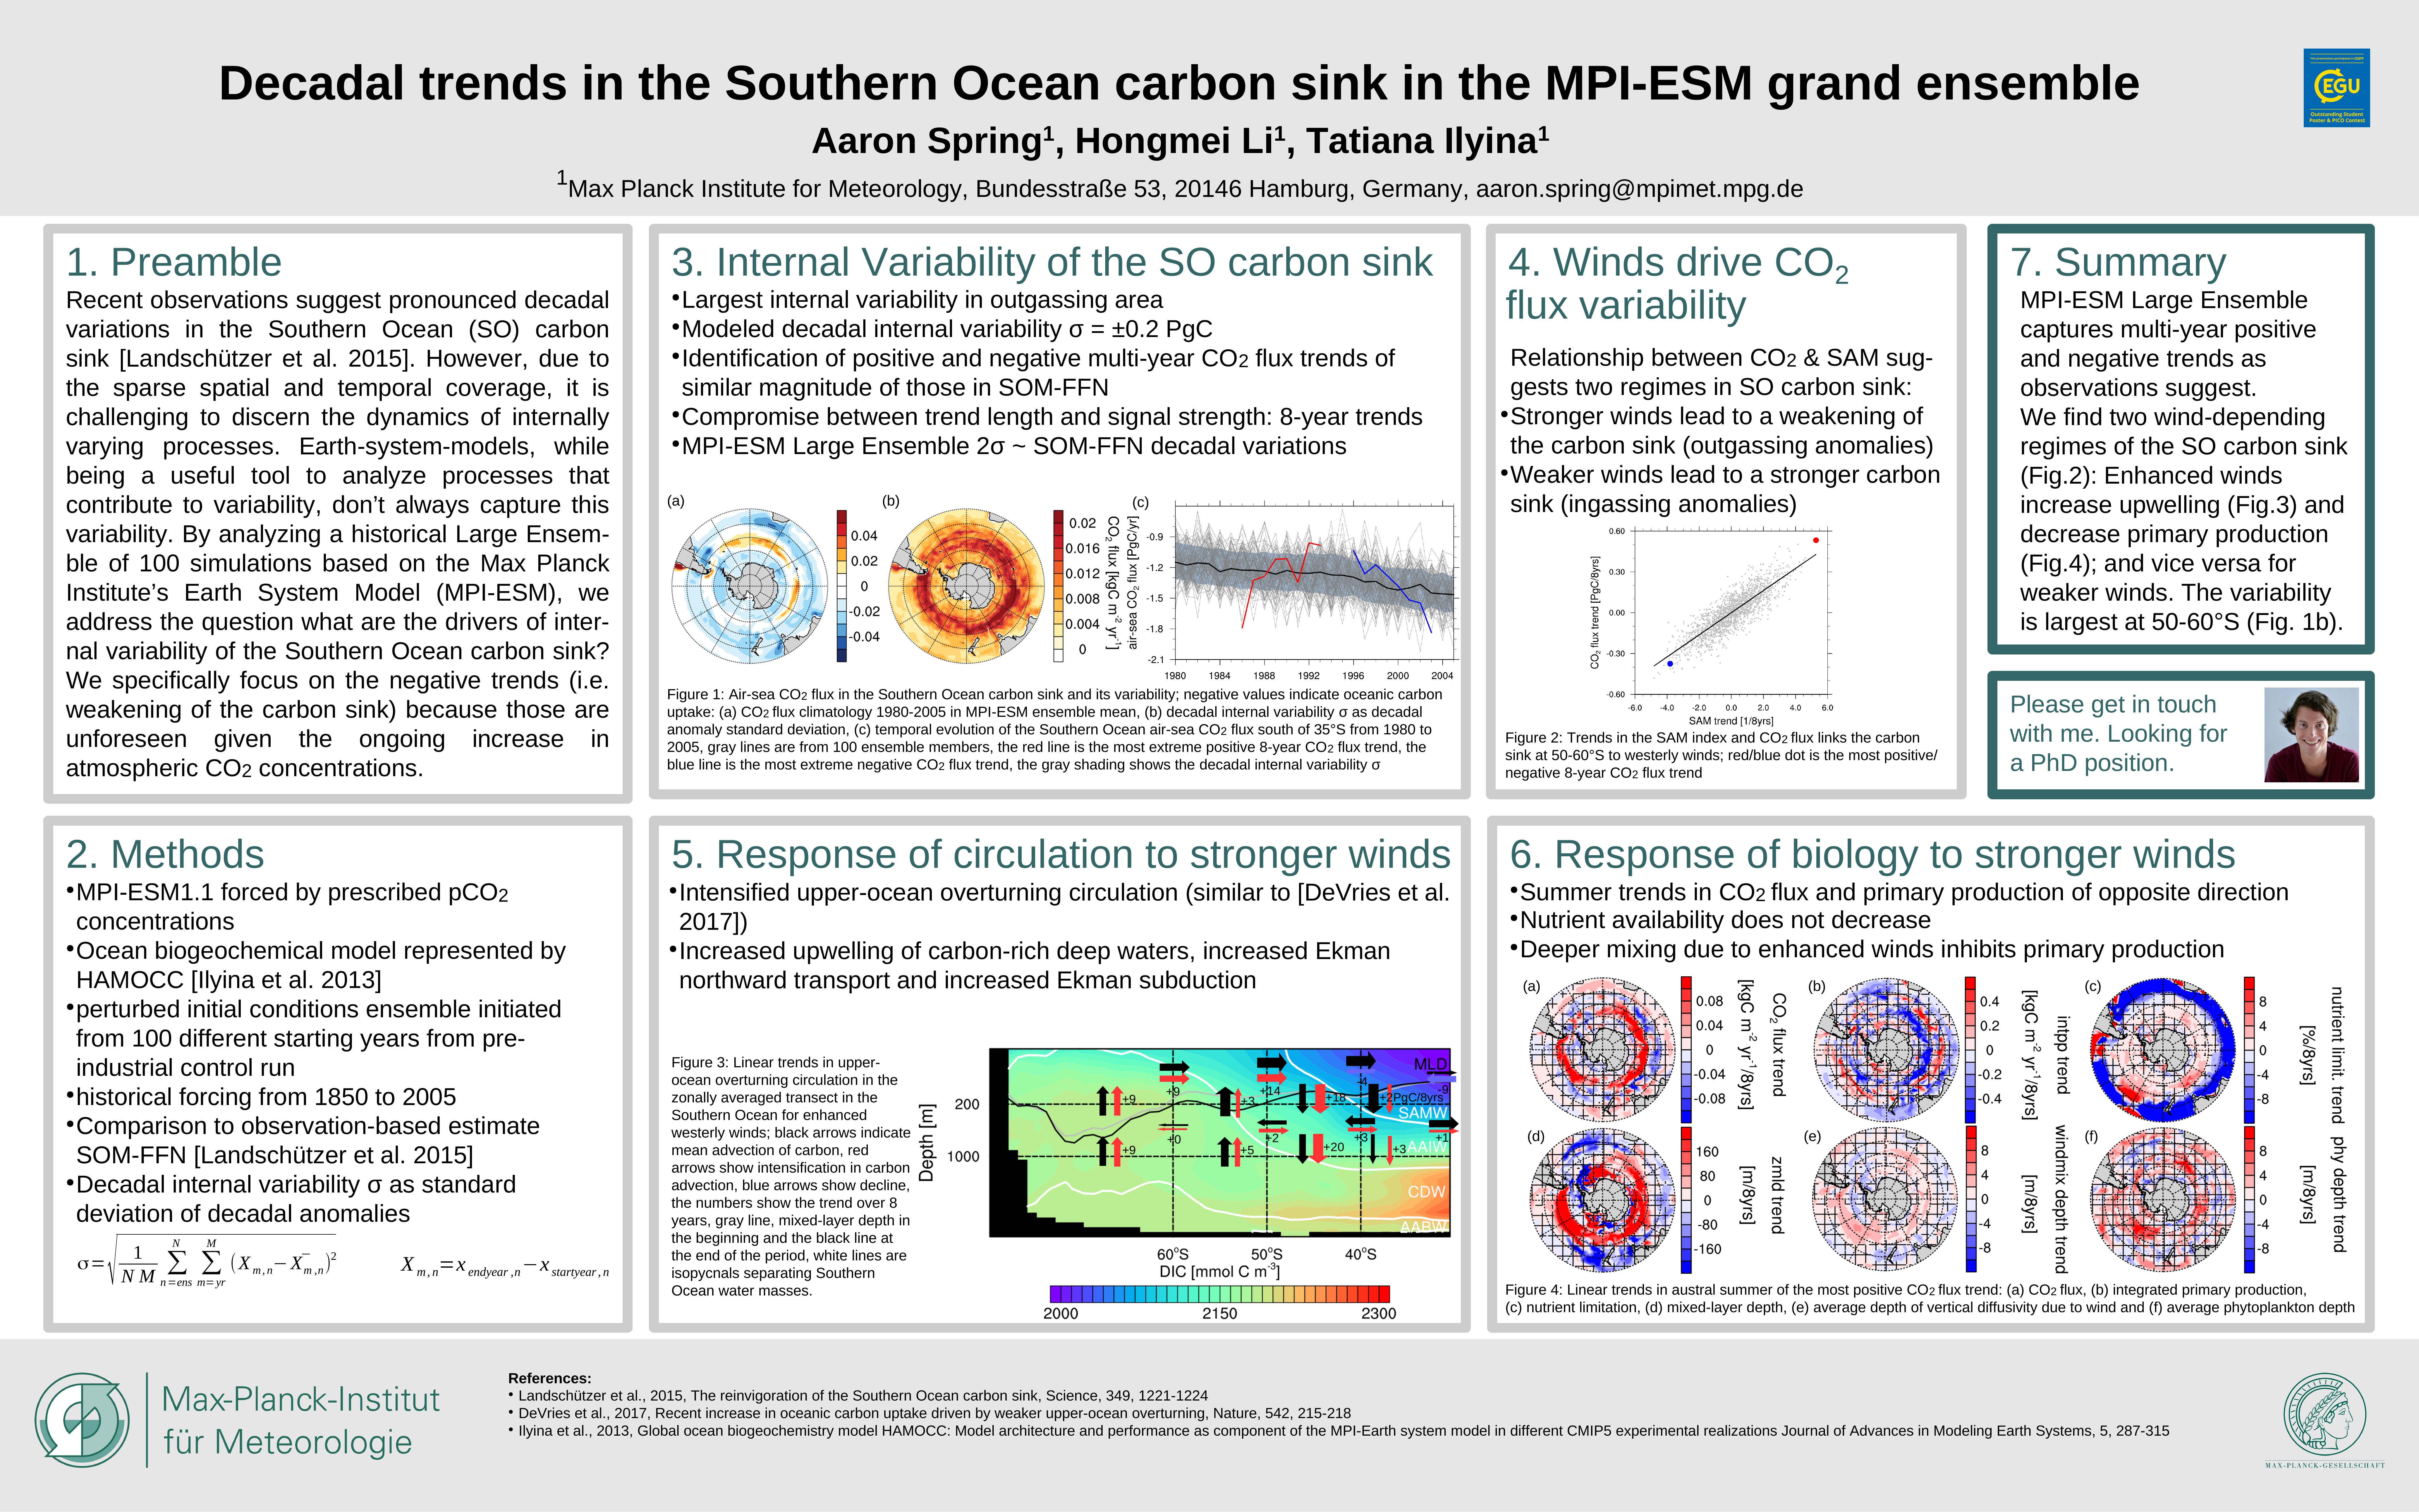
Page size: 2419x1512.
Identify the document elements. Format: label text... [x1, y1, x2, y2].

picture [2089, 1126, 2348, 1274]
text_box Relationship between CO2 & SAM sug-gests two regimes in SO carbon sink: Stronger winds lead to a weakening of the carbon sink (outgassing anomalies) Weaker winds lead to a stronger carbon sink (ingassing anomalies) [1499, 339, 1958, 607]
text_box (a) [1518, 974, 1549, 1000]
text_box Figure 2: Trends in the SAM index and CO2 flux links the carbon sink at 50-60°S to westerly winds; red/blue dot is the most positive/ negative 8-year CO2 flux trend [1501, 726, 1953, 806]
text_box Decadal trends in the Southern Ocean carbon sink in the MPI-ESM grand ensemble Aaron Spring1, Hongmei Li1, Tatiana Ilyina1 1Max Planck Institute for Meteorology, Bundesstraße 53, 20146 Hamburg, Germany, aaron.spring@mpimet.mpg.de [53, 49, 2309, 229]
text_box Largest internal variability in outgassing area Modeled decadal internal variability σ = ±0.2 PgC Identification of positive and negative multi-year CO2 flux trends of similar magnitude of those in SOM-FFN Compromise between trend length and signal strength: 8-year trends MPI-ESM Large Ensemble 2σ ~ SOM-FFN decadal variations [667, 281, 1453, 491]
text_box 1. Preamble Recent observations suggest pronounced decadal variations in the Southern Ocean (SO) carbon sink [Landschützer et al. 2015]. However, due to the sparse spatial and temporal coverage, it is challenging to discern the dynamics of internally varying processes. Earth-system-models, while being a useful tool to analyze processes that contribute to variability, don’t always capture this variability. By analyzing a historical Large Ensem-ble of 100 simulations based on the Max Planck Institute’s Earth System Model (MPI-ESM), we address the question what are the drivers of inter-nal variability of the Southern Ocean carbon sink? We specifically focus on the negative trends (i.e. weakening of the carbon sink) because those are unforeseen given the ongoing increase in atmospheric CO2 concentrations. [48, 228, 628, 799]
picture [1528, 976, 1787, 1124]
text_box 2. Methods MPI-ESM1.1 forced by prescribed pCO concentrations Ocean biogeochemical model represented by HAMOCC [Ilyina et al. 2013] perturbed initial conditions ensemble initiated from 100 different starting years from pre-industrial control run historical forcing from 1850 to 2005 Comparison to observation-based estimate SOM-FFN [Landschützer et al. 2015] Decadal internal variability σ as standard deviation of decadal anomalies [48, 821, 628, 1328]
text_box (c) [1128, 490, 1154, 515]
text_box (e) [1799, 1124, 1830, 1150]
text_box flux variability [1501, 276, 1751, 329]
picture [670, 507, 1123, 666]
picture [1809, 1125, 2071, 1274]
picture [35, 1372, 439, 1468]
text_box 5. Response of circulation to stronger winds [654, 821, 1466, 1328]
text_box (c) [2080, 974, 2111, 1000]
chart [1172, 796, 1176, 804]
text_box Figure 1: Air-sea CO2 flux in the Southern Ocean carbon sink and its variability; negative values indicate oceanic carbon uptake: (a) CO2 flux climatology 1980-2005 in MPI-ESM ensemble mean, (b) decadal internal variability σ as decadal anomaly standard deviation, (c) temporal evolution of the Southern Ocean air-sea CO2 flux south of 35°S from 1980 to 2005, gray lines are from 100 ensemble members, the red line is the most extreme positive 8-year CO2 flux trend, the blue line is the most extreme negative CO2 flux trend, the gray shading shows the decadal internal variability σ [663, 683, 1457, 789]
text_box (a) [663, 489, 694, 542]
chart [73, 1233, 341, 1289]
text_box References: [504, 1366, 2181, 1384]
text_box Figure 4: Linear trends in austral summer of the most positive CO2 flux trend: (a) CO2 flux, (b) integrated primary production, (c) nutrient limitation, (d) mixed-layer depth, (e) average depth of vertical diffusivity due to wind and (f) average phytoplankton depth [1501, 1278, 2370, 1338]
text_box Landschützer et al., 2015, The reinvigoration of the Southern Ocean carbon sink, Science, 349, 1221-1224 DeVries et al., 2017, Recent increase in oceanic carbon uptake driven by weaker upper-ocean overturning, Nature, 542, 215-218 Ilyina et al., 2013, Global ocean biogeochemistry model HAMOCC: Model architecture and performance as component of the MPI-Earth system model in different CMIP5 experimental realizations Journal of Advances in Modeling Earth Systems, 5, 287-315 [504, 1384, 2181, 1441]
text_box (f) [2080, 1124, 2111, 1150]
text_box Intensified upper-ocean overturning circulation (similar to [DeVries et al. 2017]) Increased upwelling of carbon-rich deep waters, increased Ekman northward transport and increased Ekman subduction [664, 874, 1457, 1054]
text_box 7. Summary MPI-ESM Large Ensemble captures multi-year positive and negative trends as observations suggest. We find two wind-depending regimes of the SO carbon sink (Fig.2): Enhanced winds increase upwelling (Fig.3) and decrease primary production (Fig.4); and vice versa for weaker winds. The variability is largest at 50-60°S (Fig. 1b). [1992, 228, 2370, 650]
text_box 6. Response of biology to stronger winds Summer trends in CO2 flux and primary production of opposite direction [1492, 821, 2370, 1328]
text_box Figure 3: Linear trends in upper-ocean overturning circulation in the zonally averaged transect in the Southern Ocean for enhanced westerly winds; black arrows indicate mean advection of carbon, red arrows show intensification in carbon advection, blue arrows show decline, the numbers show the trend over 8 years, gray line, mixed-layer depth in the beginning and the black line at the end of the period, white lines are isopycnals separating Southern Ocean water masses. [667, 1054, 916, 1336]
text_box (d) [1523, 1124, 1554, 1150]
text_box 2 [494, 874, 547, 913]
text_box (b) [878, 489, 909, 534]
chart [395, 1253, 615, 1279]
picture [1125, 499, 1461, 681]
text_box Nutrient availability does not decrease Deeper mixing due to enhanced winds inhibits primary production [1505, 901, 2282, 965]
picture [2265, 688, 2359, 782]
picture [2265, 1373, 2384, 1468]
picture [2304, 49, 2370, 128]
text_box (b) [1804, 974, 1835, 1000]
picture [1812, 976, 2071, 1124]
picture [1526, 1126, 1785, 1274]
text_box Please get in touch with me. Looking for a PhD position. [1992, 676, 2370, 795]
picture [2089, 976, 2348, 1125]
picture [917, 1047, 1460, 1321]
picture [1587, 525, 1835, 728]
text_box 4. Winds drive CO2 [1491, 228, 1962, 795]
text_box 3. Internal Variability of the SO carbon sink [654, 228, 1466, 795]
